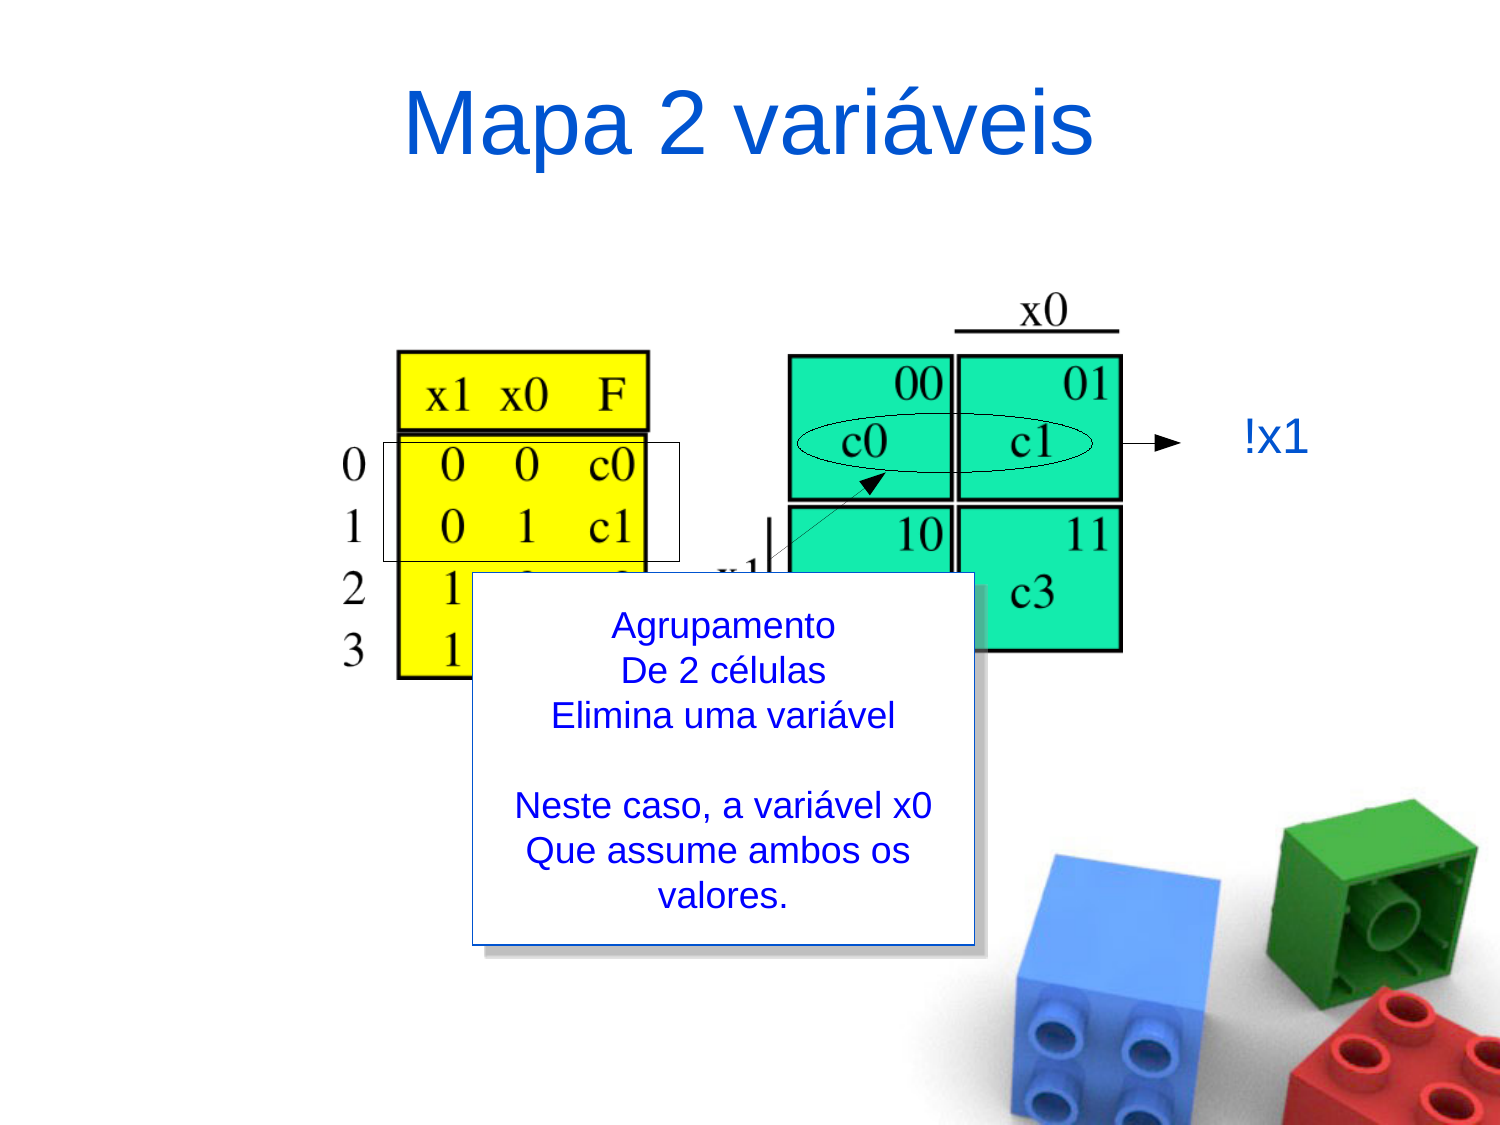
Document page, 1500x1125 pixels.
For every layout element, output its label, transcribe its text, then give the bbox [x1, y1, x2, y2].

title Mapa 2 variáveis [112, 0, 1388, 248]
text_box !x1 [1214, 395, 1325, 471]
picture [249, 187, 1500, 1125]
text_box Agrupamento De 2 células Elimina uma variável Neste caso, a variável x0 Que assume ambos os valores. [472, 572, 975, 945]
